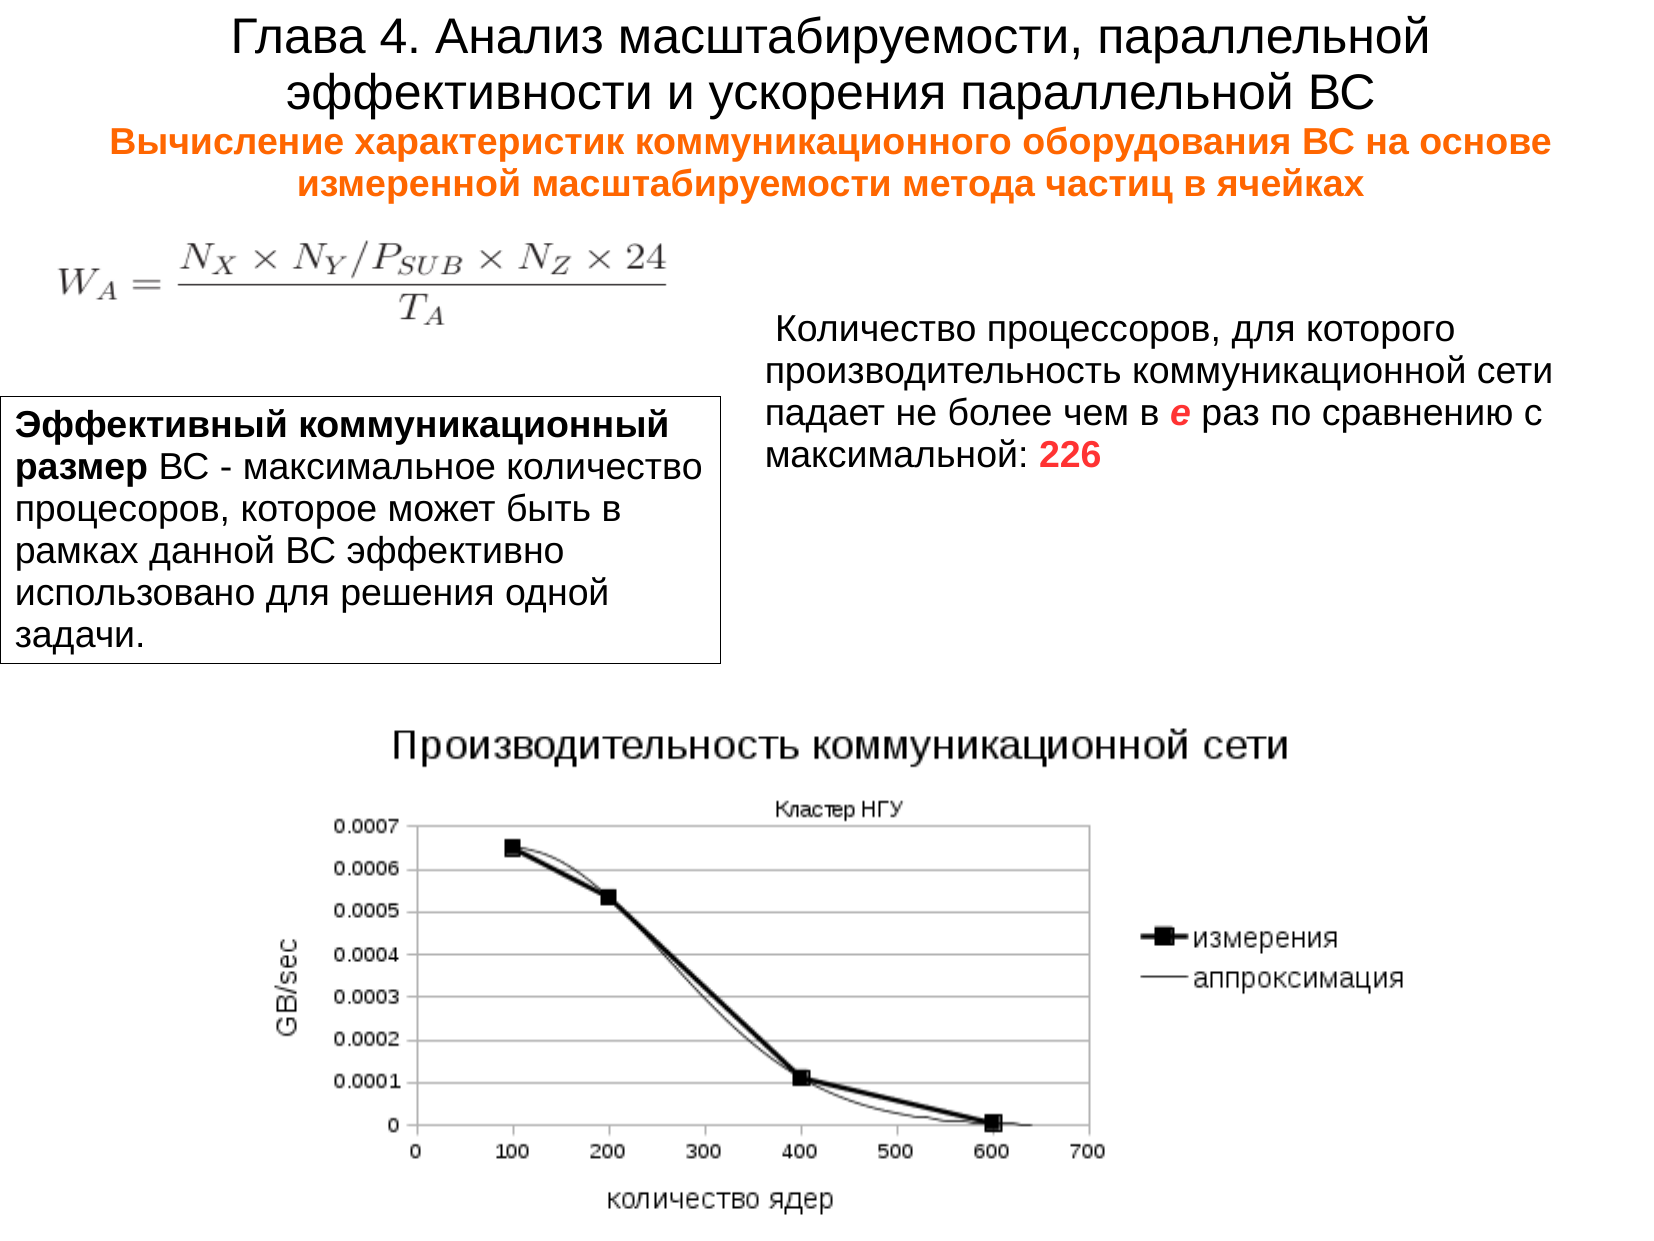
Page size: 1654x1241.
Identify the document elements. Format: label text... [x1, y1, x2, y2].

title Глава 4. Анализ масштабируемости, параллельной эффективности и ускорения параллельной ВС Вычисление характеристик коммуникационного оборудования ВС на основе измеренной масштабируемости метода частиц в ячейках [86, 2, 1576, 211]
picture [53, 221, 684, 346]
picture [255, 689, 1429, 1223]
text_box Количество процессоров, для которого производительность коммуникационной сети падает не более чем в e раз по сравнению с максимальной: 226 [750, 300, 1606, 483]
text_box Эффективный коммуникационный размер ВС - максимальное количество процесоров, которое может быть в рамках данной ВС эффективно использовано для решения одной задачи. [0, 396, 721, 664]
